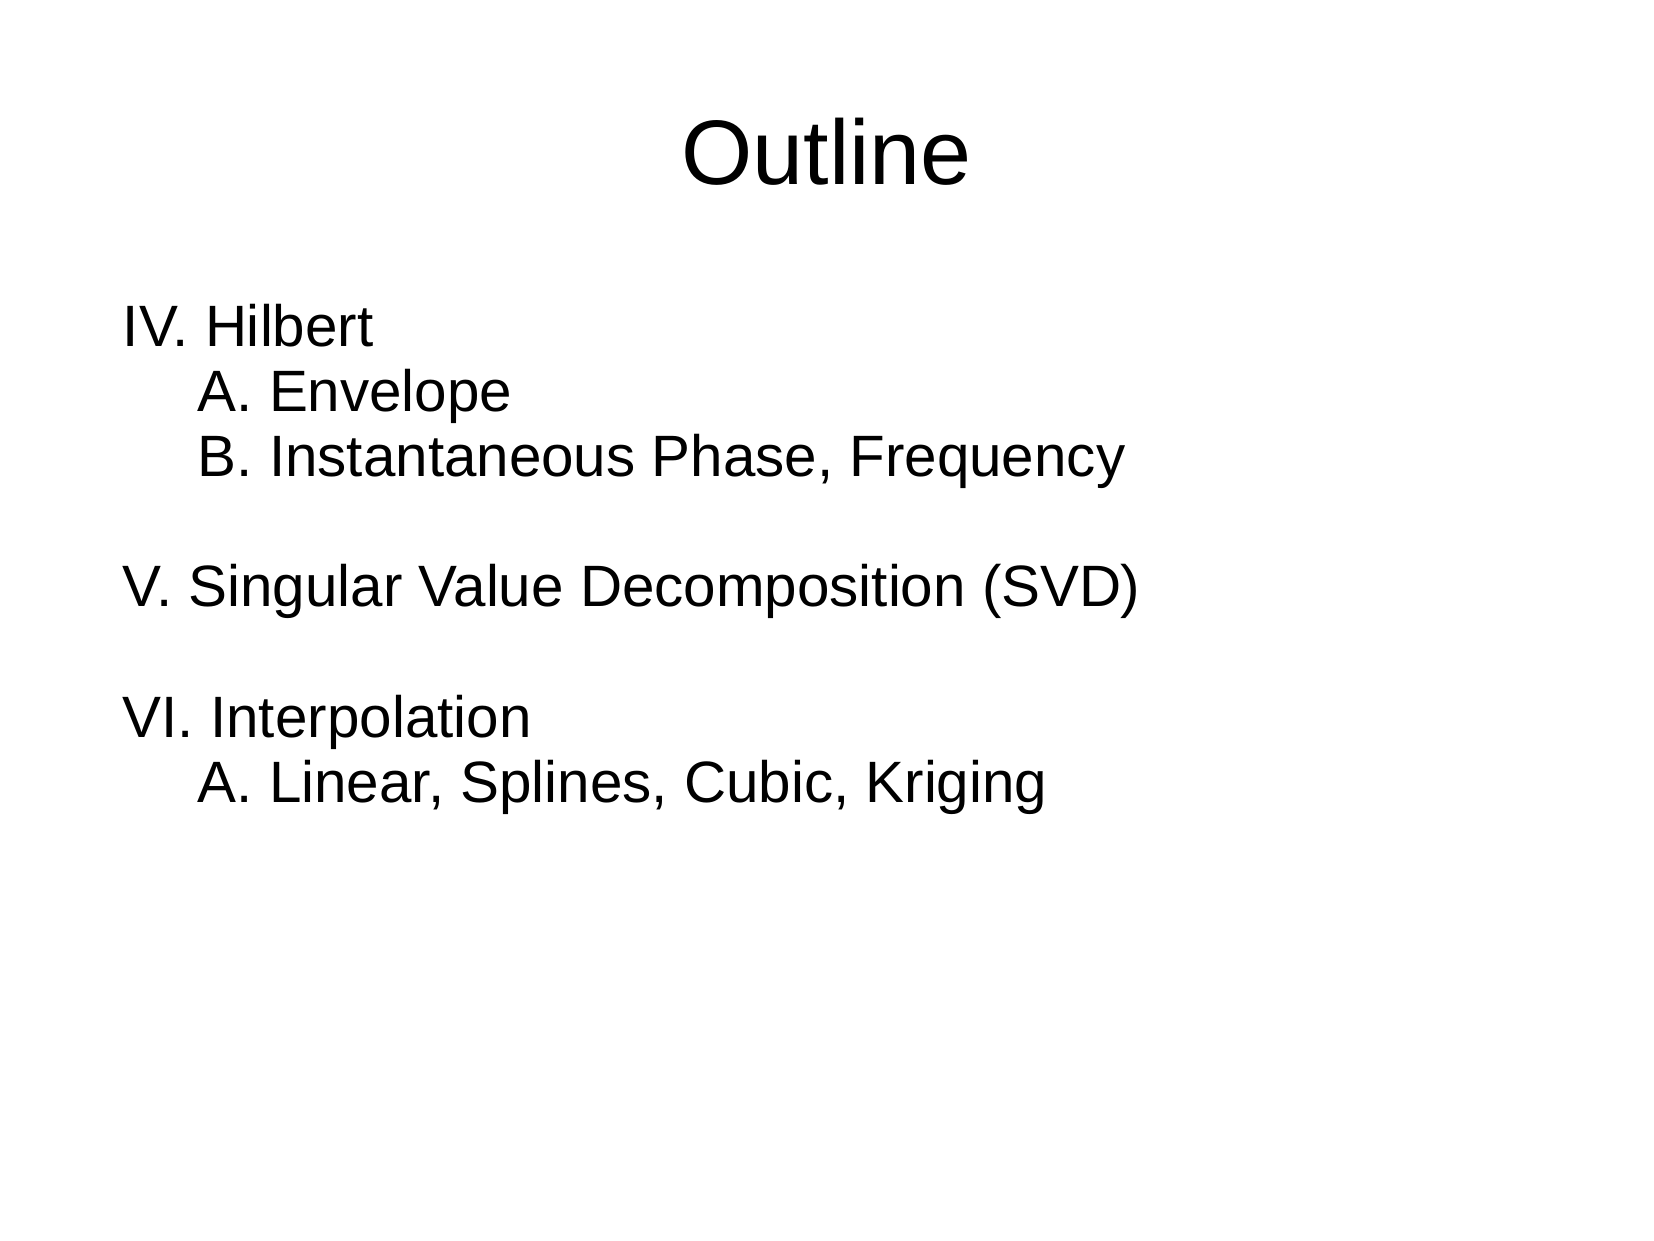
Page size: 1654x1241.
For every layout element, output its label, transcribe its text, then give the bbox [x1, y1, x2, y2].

text_box IV. Hilbert A. Envelope B. Instantaneous Phase, Frequency V. Singular Value Decomposition (SVD) VI. Interpolation A. Linear, Splines, Cubic, Kriging [108, 286, 1549, 824]
title Outline [82, 49, 1571, 257]
